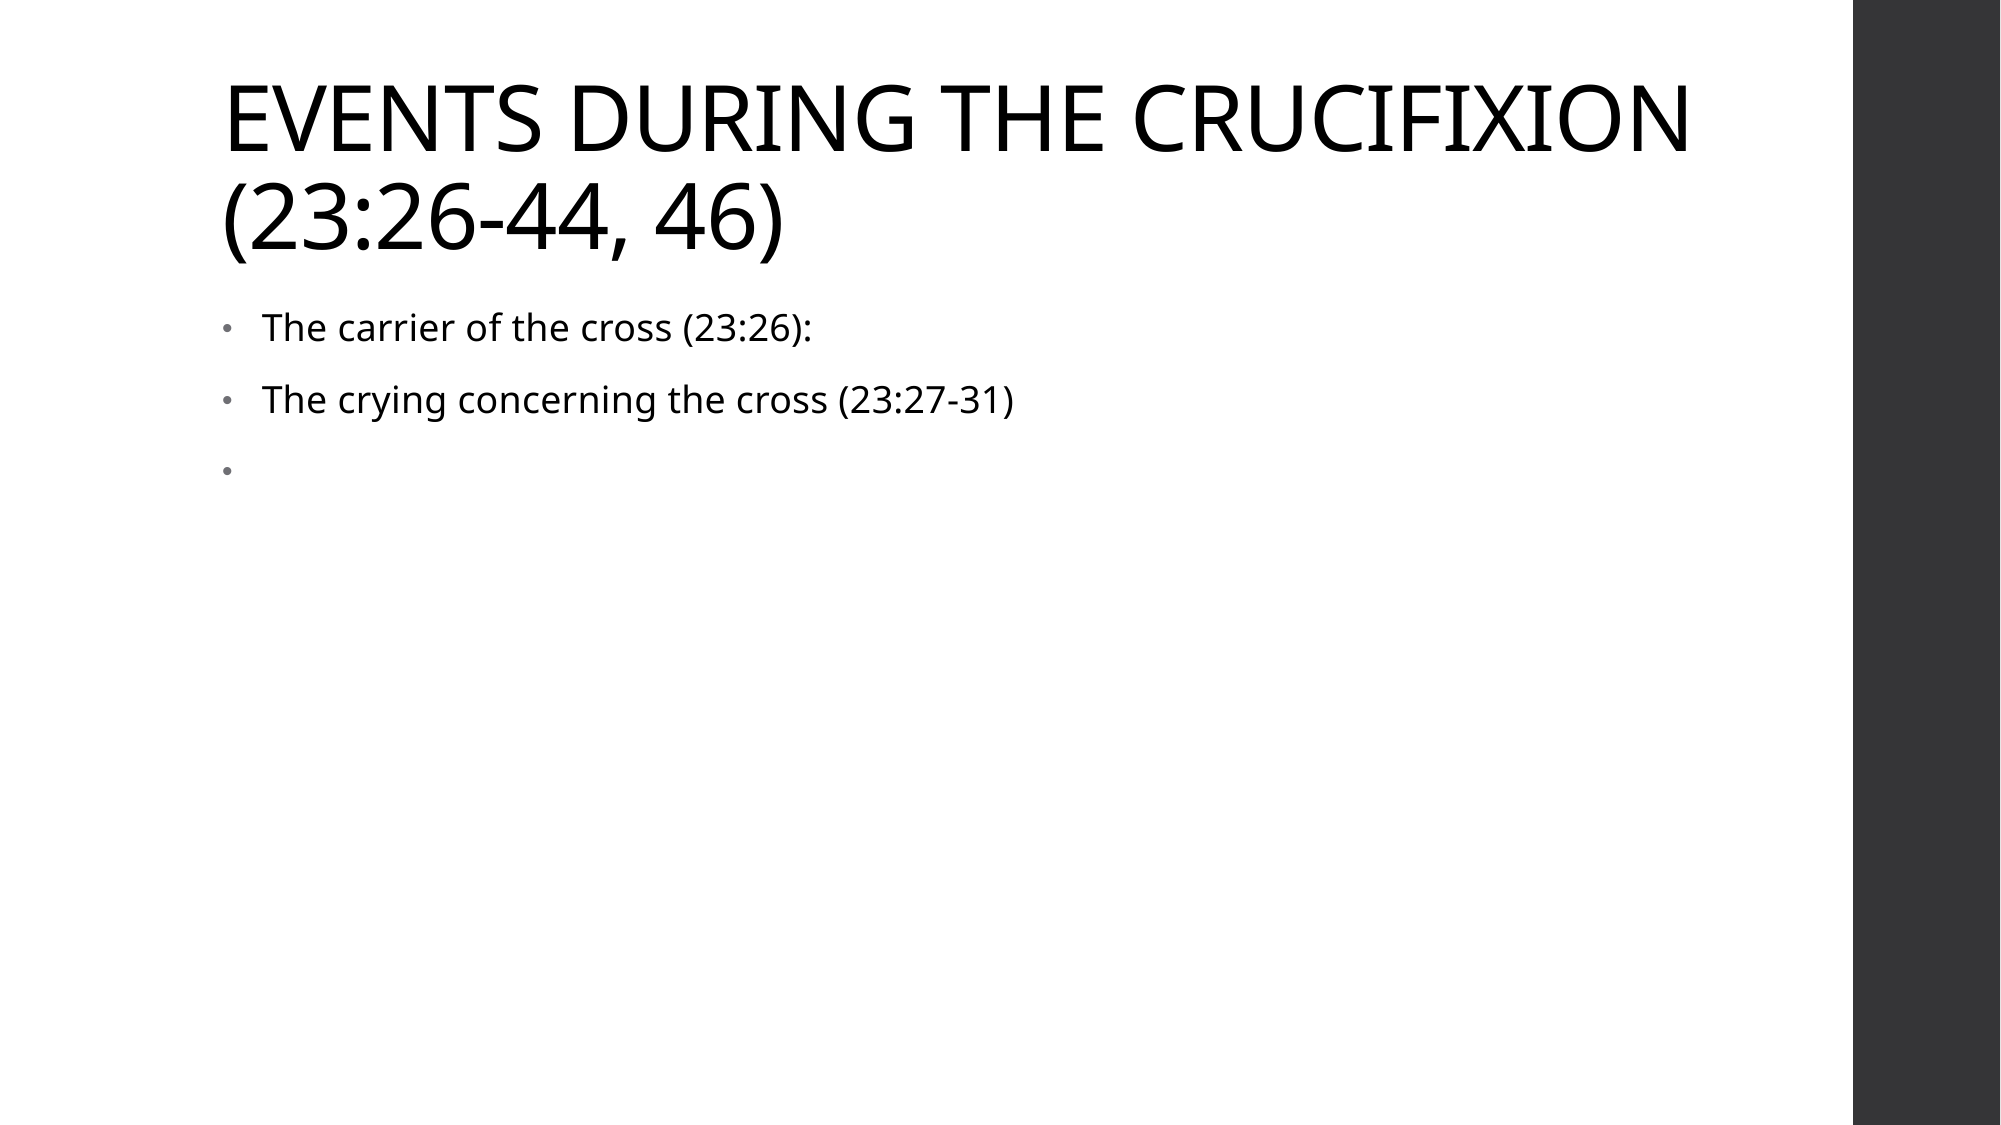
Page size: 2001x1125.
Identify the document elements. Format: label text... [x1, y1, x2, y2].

title EVENTS DURING THE CRUCIFIXION (23:26-44, 46) [206, 60, 1797, 278]
list The carrier of the cross (23:26): The crying concerning the cross (23:27-31) [206, 299, 1617, 1014]
